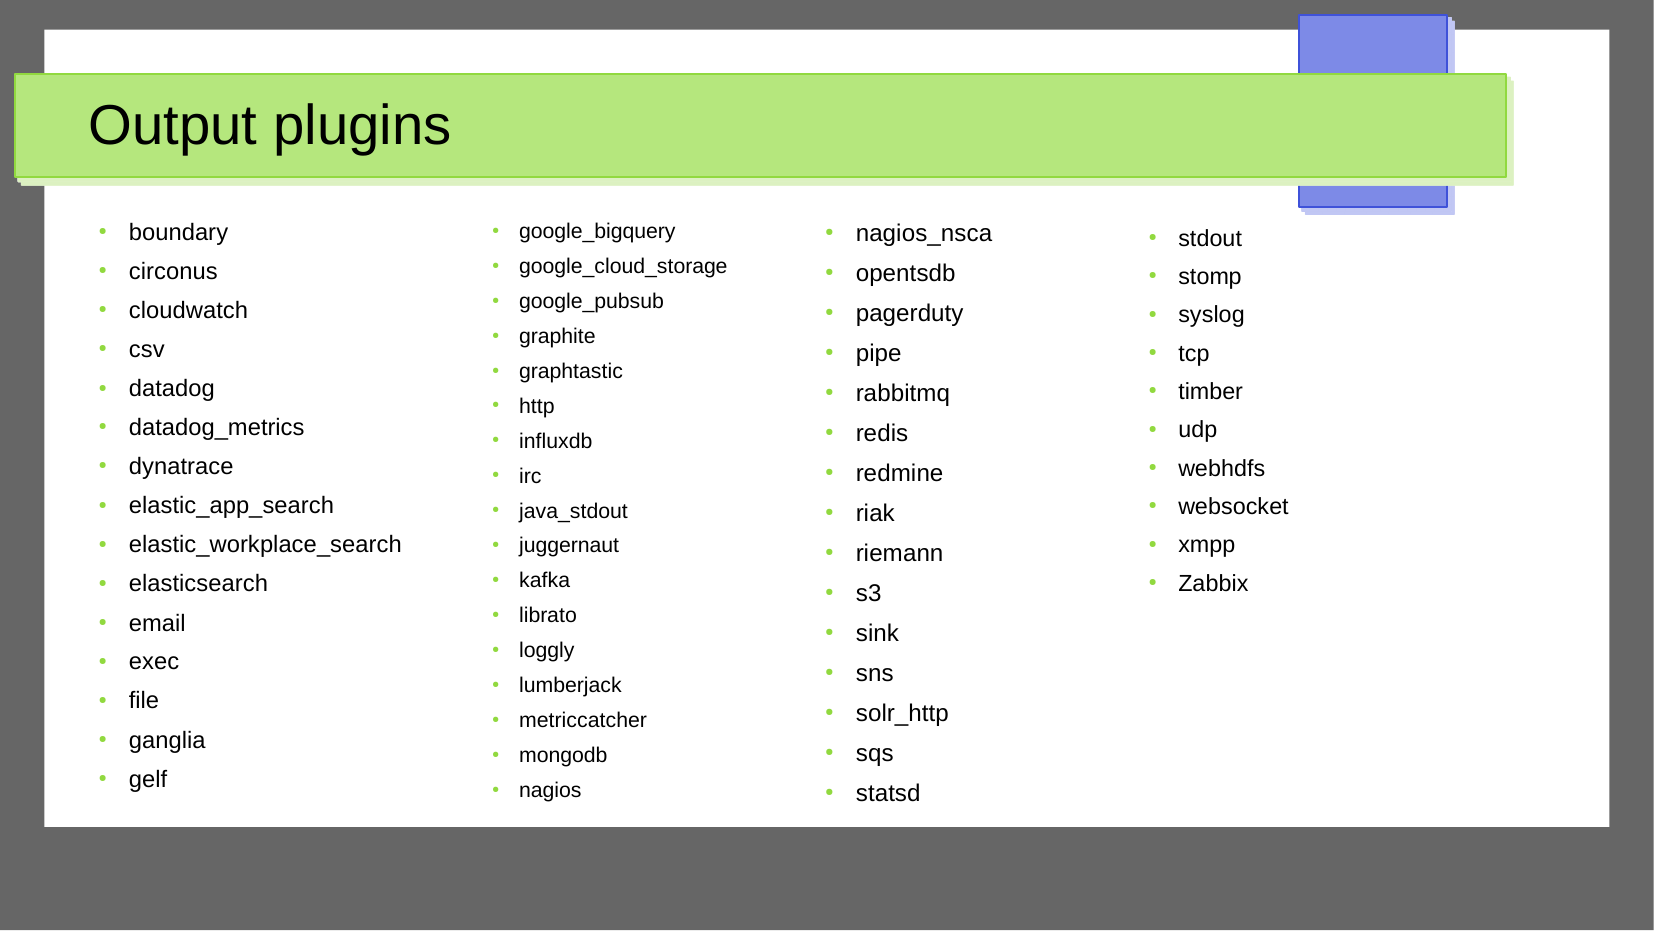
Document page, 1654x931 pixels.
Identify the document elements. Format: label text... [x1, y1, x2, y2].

list nagios_nsca opentsdb pagerduty pipe rabbitmq redis redmine riak riemann s3 sink sns solr_http sqs statsd [814, 219, 1102, 810]
title Output plugins [88, 73, 1506, 178]
list stdout stomp syslog tcp timber udp webhdfs websocket xmpp Zabbix [1138, 225, 1426, 601]
list boundary circonus cloudwatch csv datadog datadog_metrics dynatrace elastic_app_search elastic_workplace_search elasticsearch email exec file ganglia gelf [88, 219, 413, 810]
list google_bigquery google_cloud_storage google_pubsub graphite graphtastic http influxdb irc java_stdout juggernaut kafka librato loggly lumberjack metriccatcher mongodb nagios [483, 219, 770, 810]
